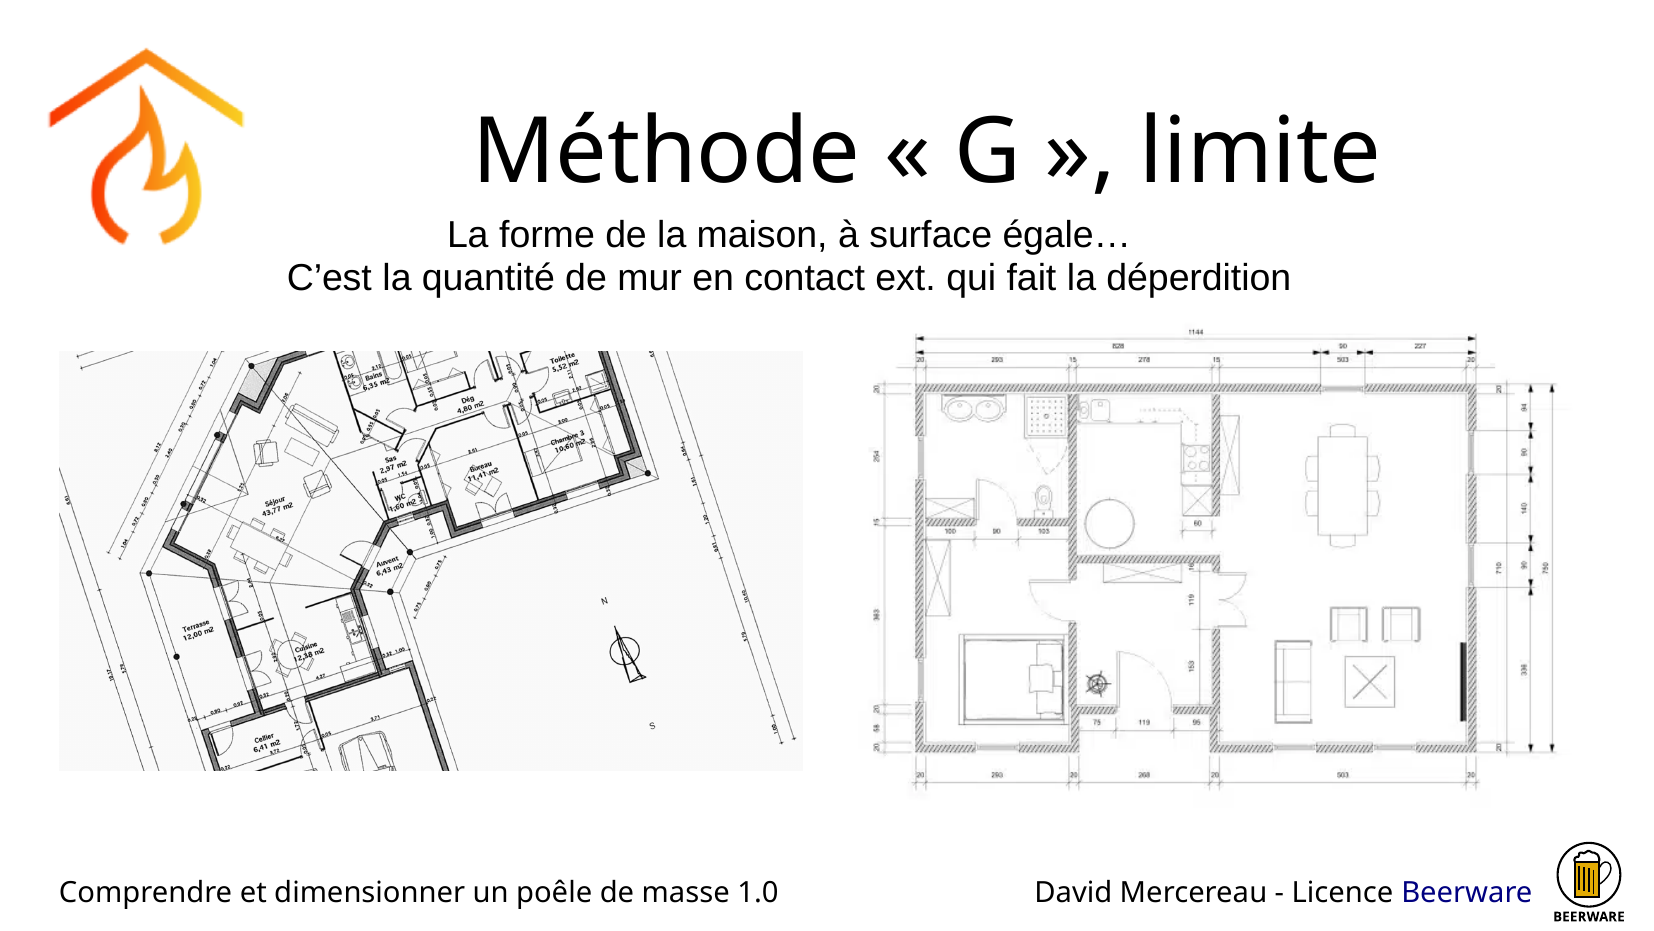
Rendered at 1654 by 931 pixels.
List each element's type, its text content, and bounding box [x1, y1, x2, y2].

picture [59, 351, 803, 771]
title Méthode « G », limite [271, 69, 1583, 225]
picture [47, 47, 246, 246]
text_box La forme de la maison, à surface égale… C’est la quantité de mur en contact ext. qui fait la déperdition [272, 206, 1645, 333]
picture [839, 333, 1584, 808]
